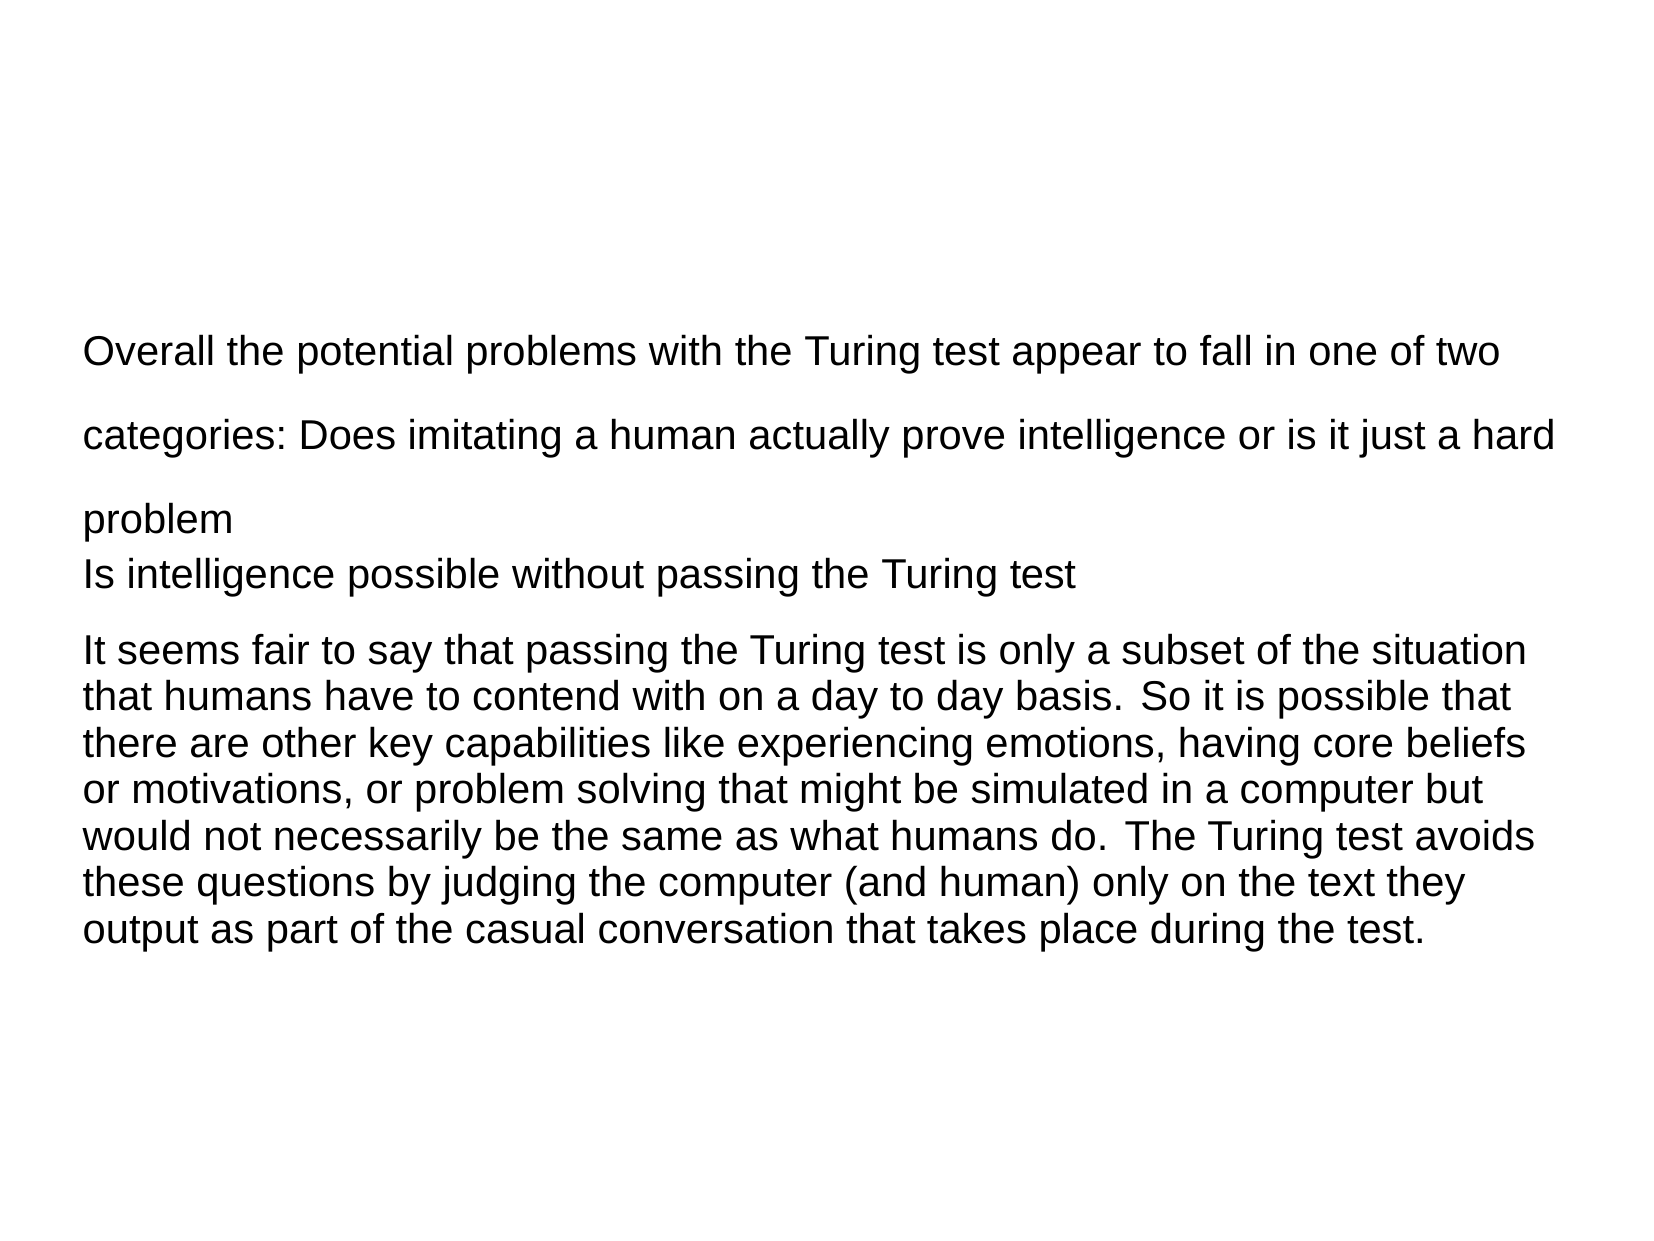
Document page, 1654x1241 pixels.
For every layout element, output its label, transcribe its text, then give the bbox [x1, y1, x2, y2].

list Overall the potential problems with the Turing test appear to fall in one of two categories: Does imitating a human actually prove intelligence or is it just a hard problem Is intelligence possible without passing the Turing test It seems fair to say that passing the Turing test is only a subset of the situation that humans have to contend with on a day to day basis. So it is possible that there are other key capabilities like experiencing emotions, having core beliefs or motivations, or problem solving that might be simulated in a computer but would not necessarily be the same as what humans do. The Turing test avoids these questions by judging the computer (and human) only on the text they output as part of the casual conversation that takes place during the test. [82, 290, 1571, 1109]
